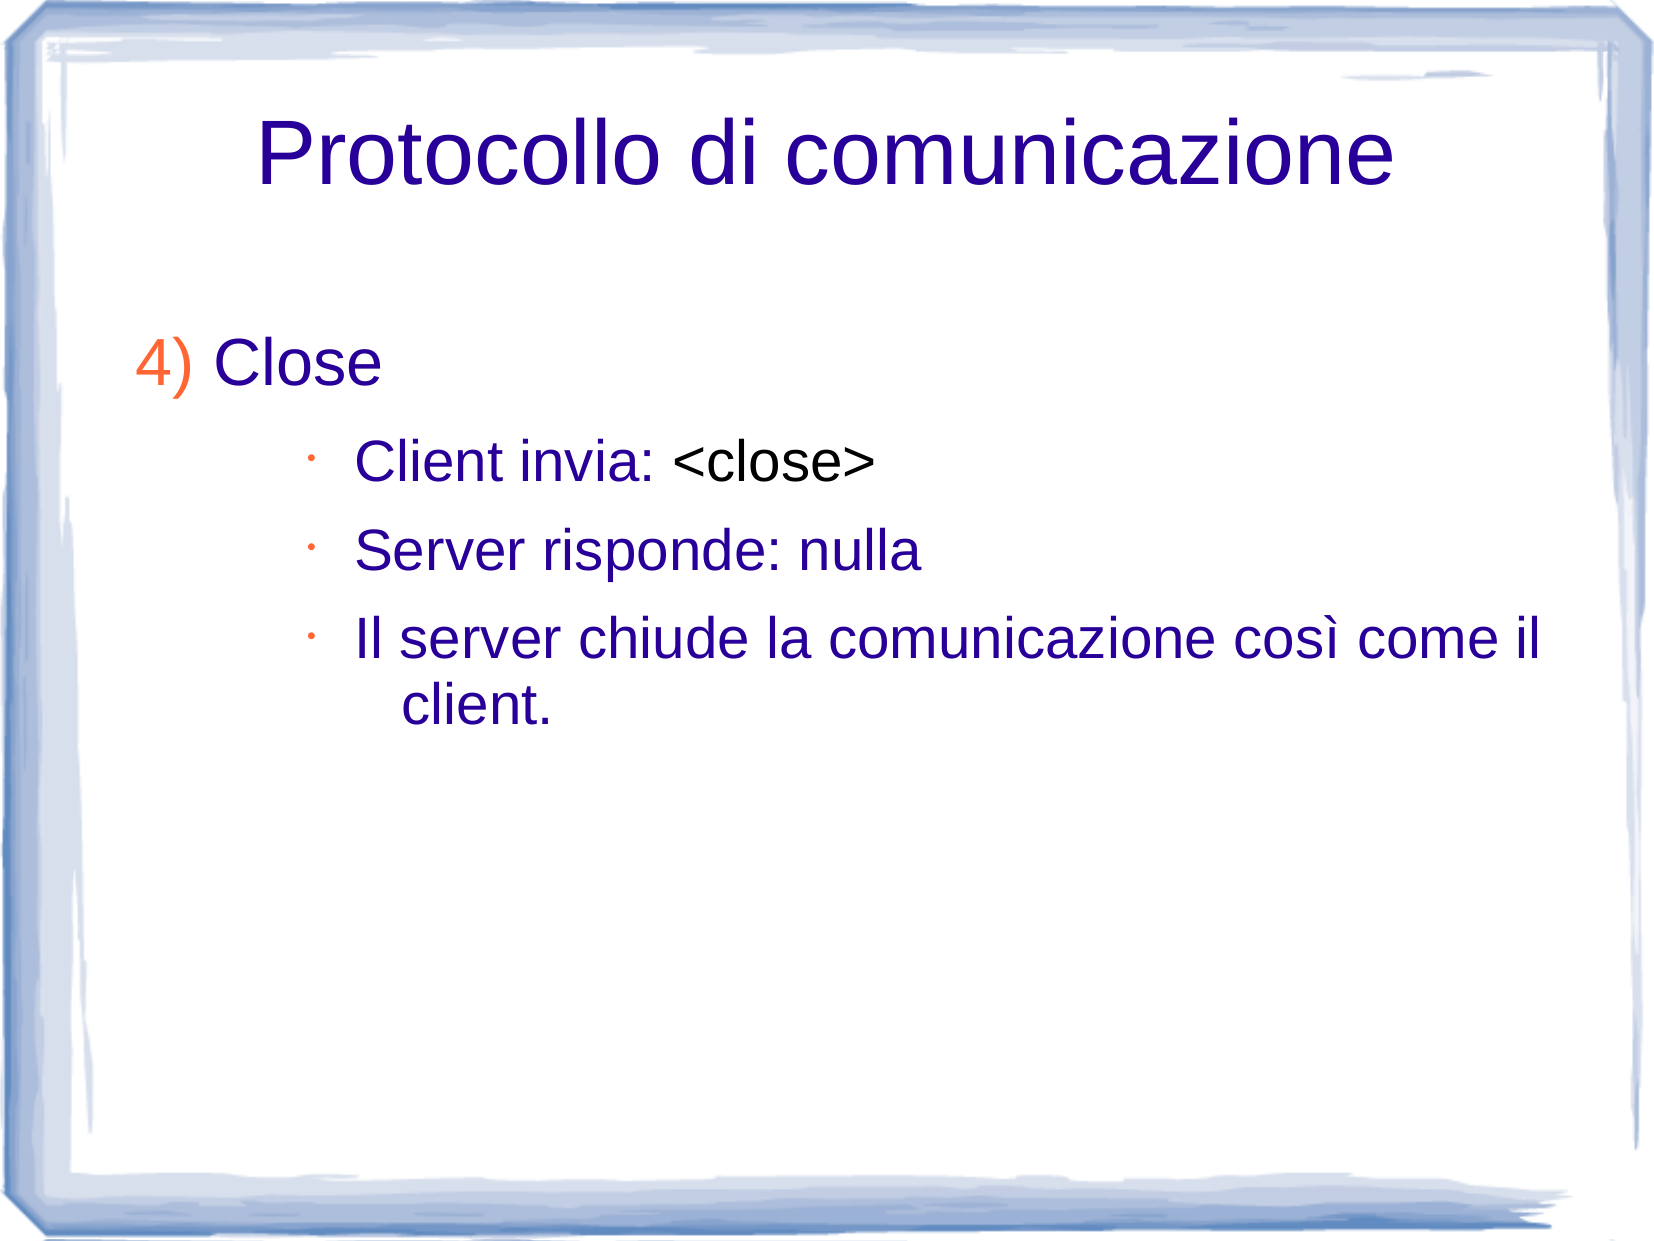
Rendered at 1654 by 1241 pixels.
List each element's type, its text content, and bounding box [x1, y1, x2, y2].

title Protocollo di comunicazione [82, 49, 1571, 257]
picture [0, 0, 1654, 1241]
list Close Client invia: <close> Server risponde: nulla Il server chiude la comunicazione così come il client. [118, 324, 1571, 1045]
